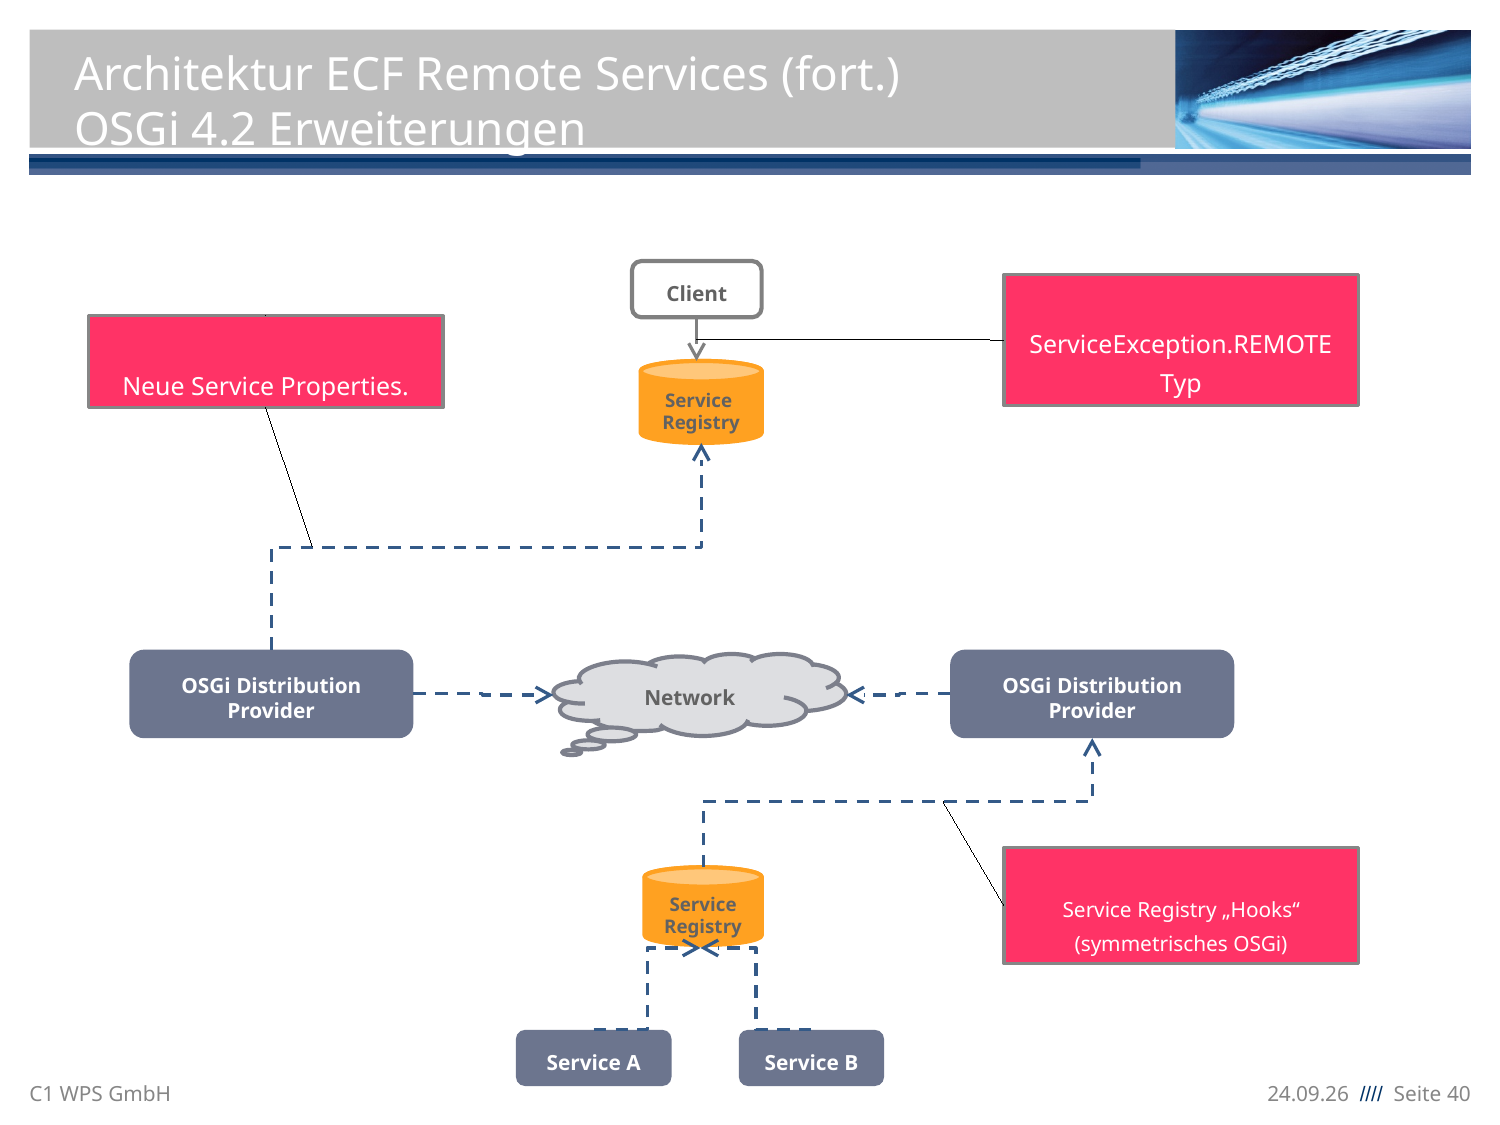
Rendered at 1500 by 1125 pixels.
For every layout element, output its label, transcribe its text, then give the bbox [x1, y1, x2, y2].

text_box Service Registry [644, 878, 762, 945]
text_box Neue Service Properties. [88, 315, 443, 408]
text_box Client [631, 261, 762, 318]
picture [1175, 30, 1471, 149]
text_box Service B [738, 1029, 885, 1087]
text_box Service A [515, 1029, 672, 1087]
text_box Network [553, 653, 847, 750]
text_box ServiceException.REMOTE Typ [1003, 274, 1358, 406]
text_box Network [562, 749, 582, 756]
title Architektur ECF Remote Services (fort.) OSGi 4.2 Erweiterungen [29, 29, 1176, 148]
text_box Service Registry „Hooks“ (symmetrisches OSGi) [1003, 847, 1358, 964]
text_box Service Registry [640, 372, 762, 443]
text_box OSGi Distribution Provider [129, 649, 414, 739]
picture [29, 154, 1471, 175]
text_box OSGi Distribution Provider [950, 649, 1235, 739]
